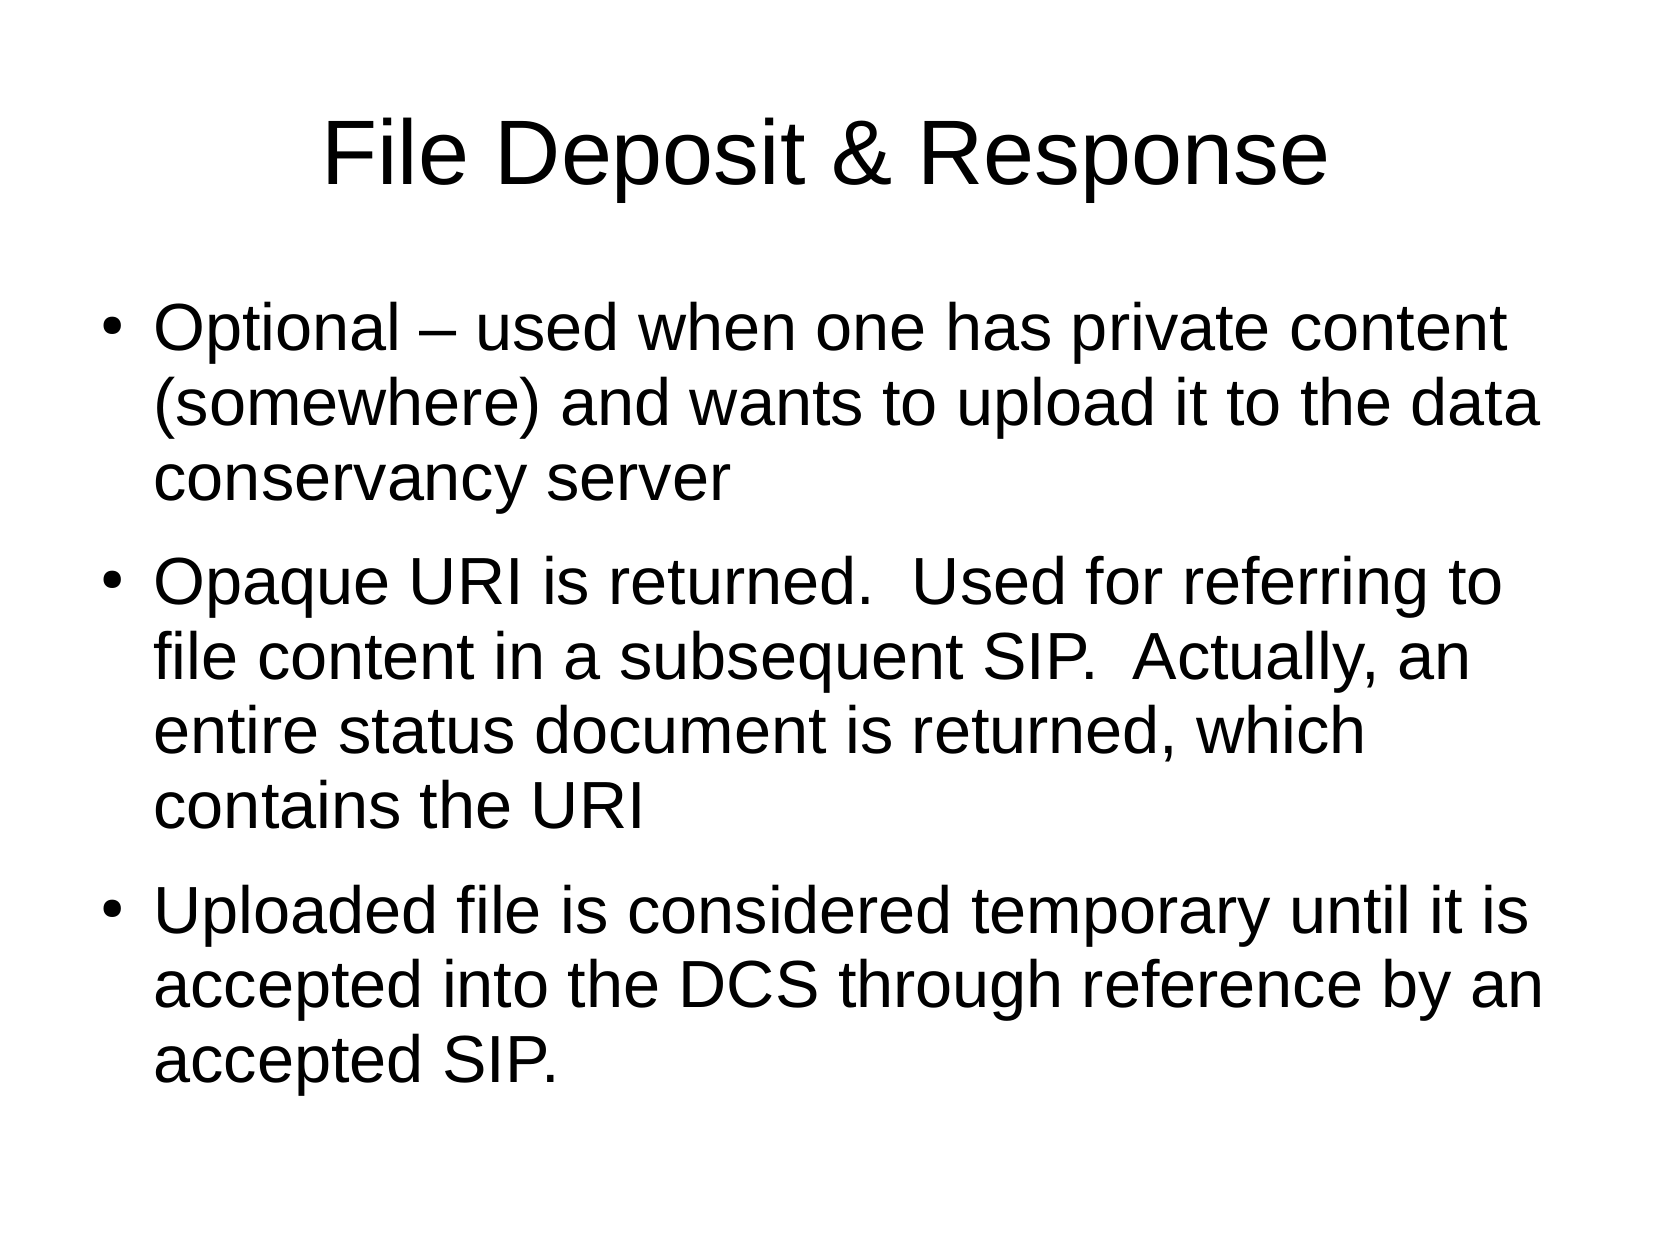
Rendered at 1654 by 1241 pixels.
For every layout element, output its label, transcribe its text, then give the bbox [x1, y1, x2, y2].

title File Deposit & Response [82, 49, 1571, 257]
list Optional – used when one has private content (somewhere) and wants to upload it to the data conservancy server Opaque URI is returned. Used for referring to file content in a subsequent SIP. Actually, an entire status document is returned, which contains the URI Uploaded file is considered temporary until it is accepted into the DCS through reference by an accepted SIP. [82, 290, 1571, 1109]
